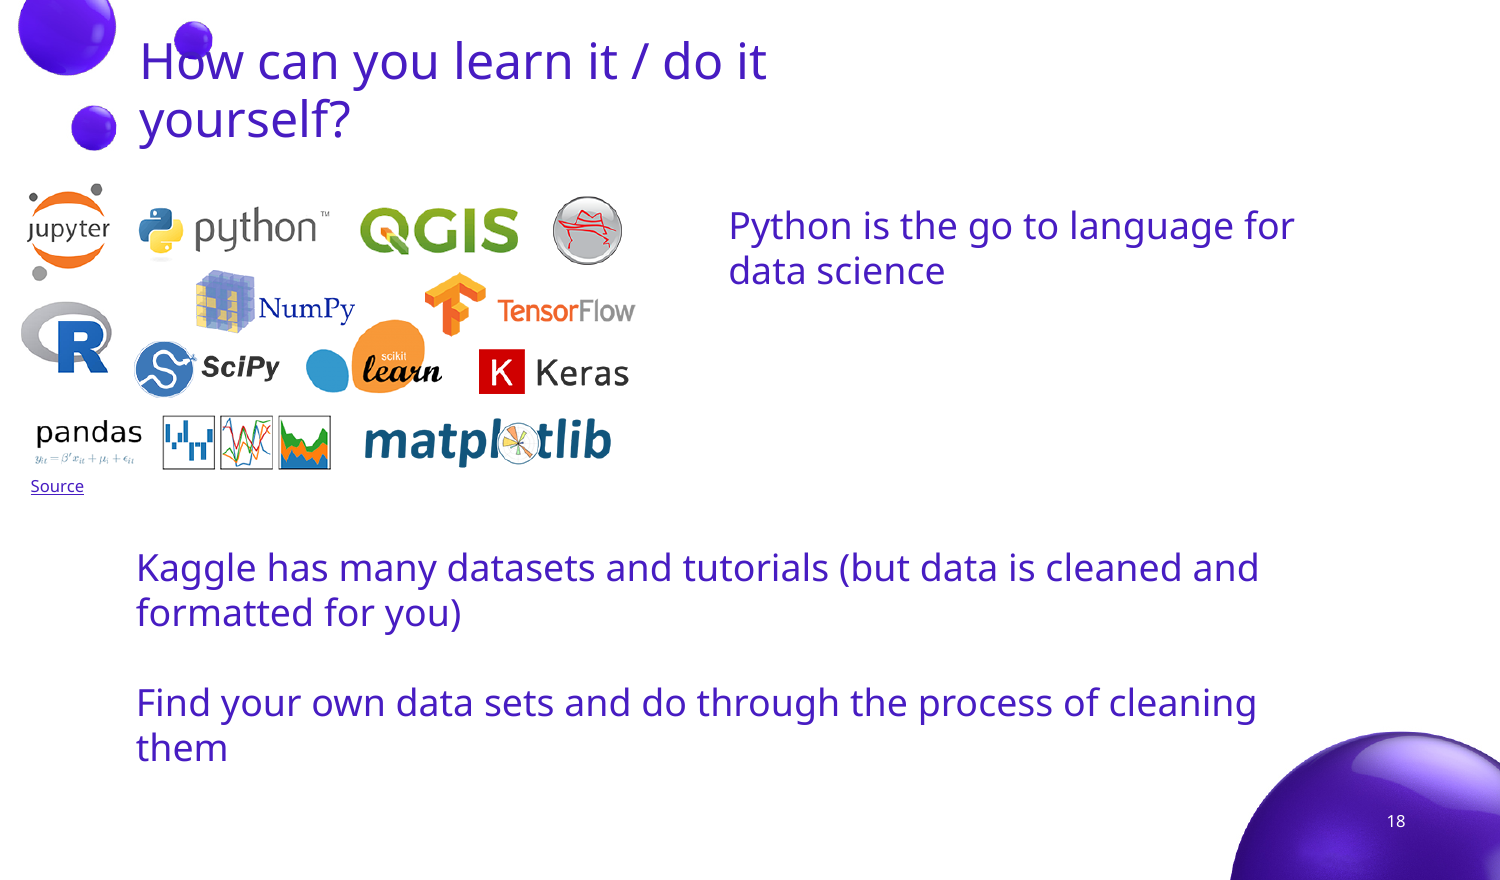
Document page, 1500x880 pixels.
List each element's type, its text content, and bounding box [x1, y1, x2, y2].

text_box Kaggle has many datasets and tutorials (but data is cleaned and formatted for you) Find your own data sets and do through the process of cleaning them [121, 536, 1288, 776]
slide_number <number> [1342, 810, 1406, 831]
text_box Source [15, 468, 131, 507]
picture [0, 0, 1500, 880]
title How can you learn it / do it yourself? [139, 91, 953, 148]
text_box Python is the go to language for data science [713, 194, 1379, 345]
